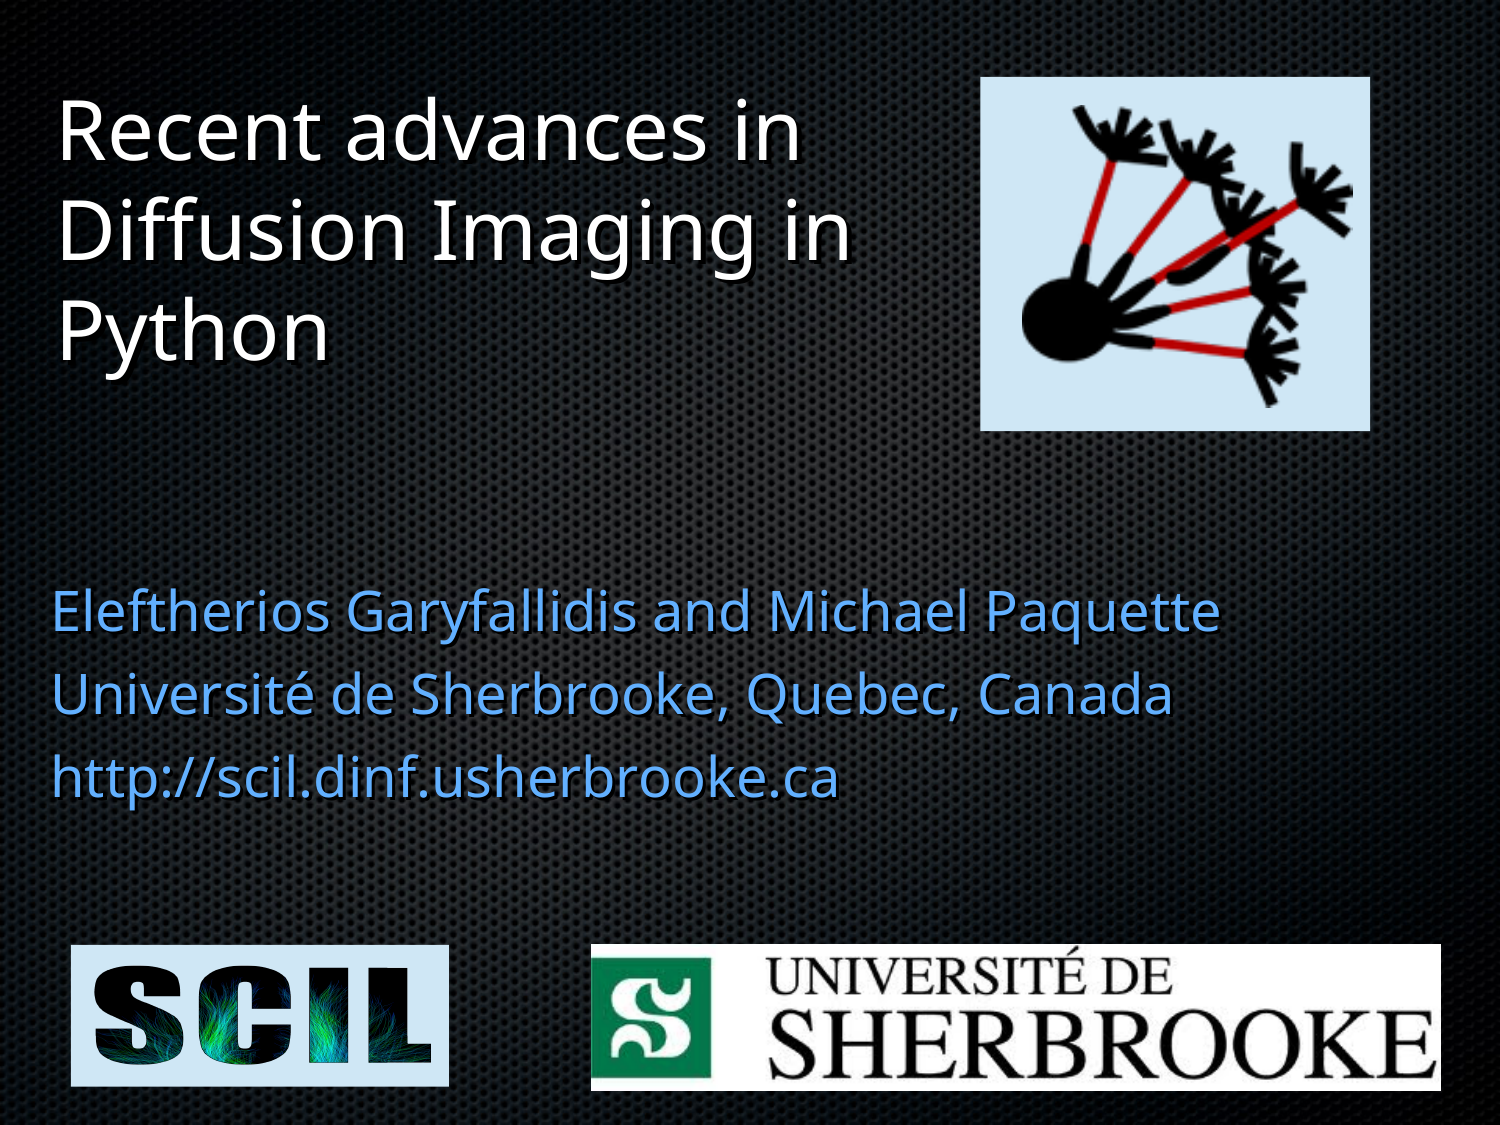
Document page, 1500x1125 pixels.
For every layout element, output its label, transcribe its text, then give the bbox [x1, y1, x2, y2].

text_box [70, 944, 449, 950]
picture [0, 0, 1500, 1125]
text_box [70, 1081, 449, 1087]
title Recent advances in Diffusion Imaging in Python [47, 68, 1477, 386]
list Eleftherios Garyfallidis and Michael Paquette Université de Sherbrooke, Quebec, Canada http://scil.dinf.usherbrooke.ca [42, 566, 1453, 818]
text_box [980, 76, 1371, 432]
